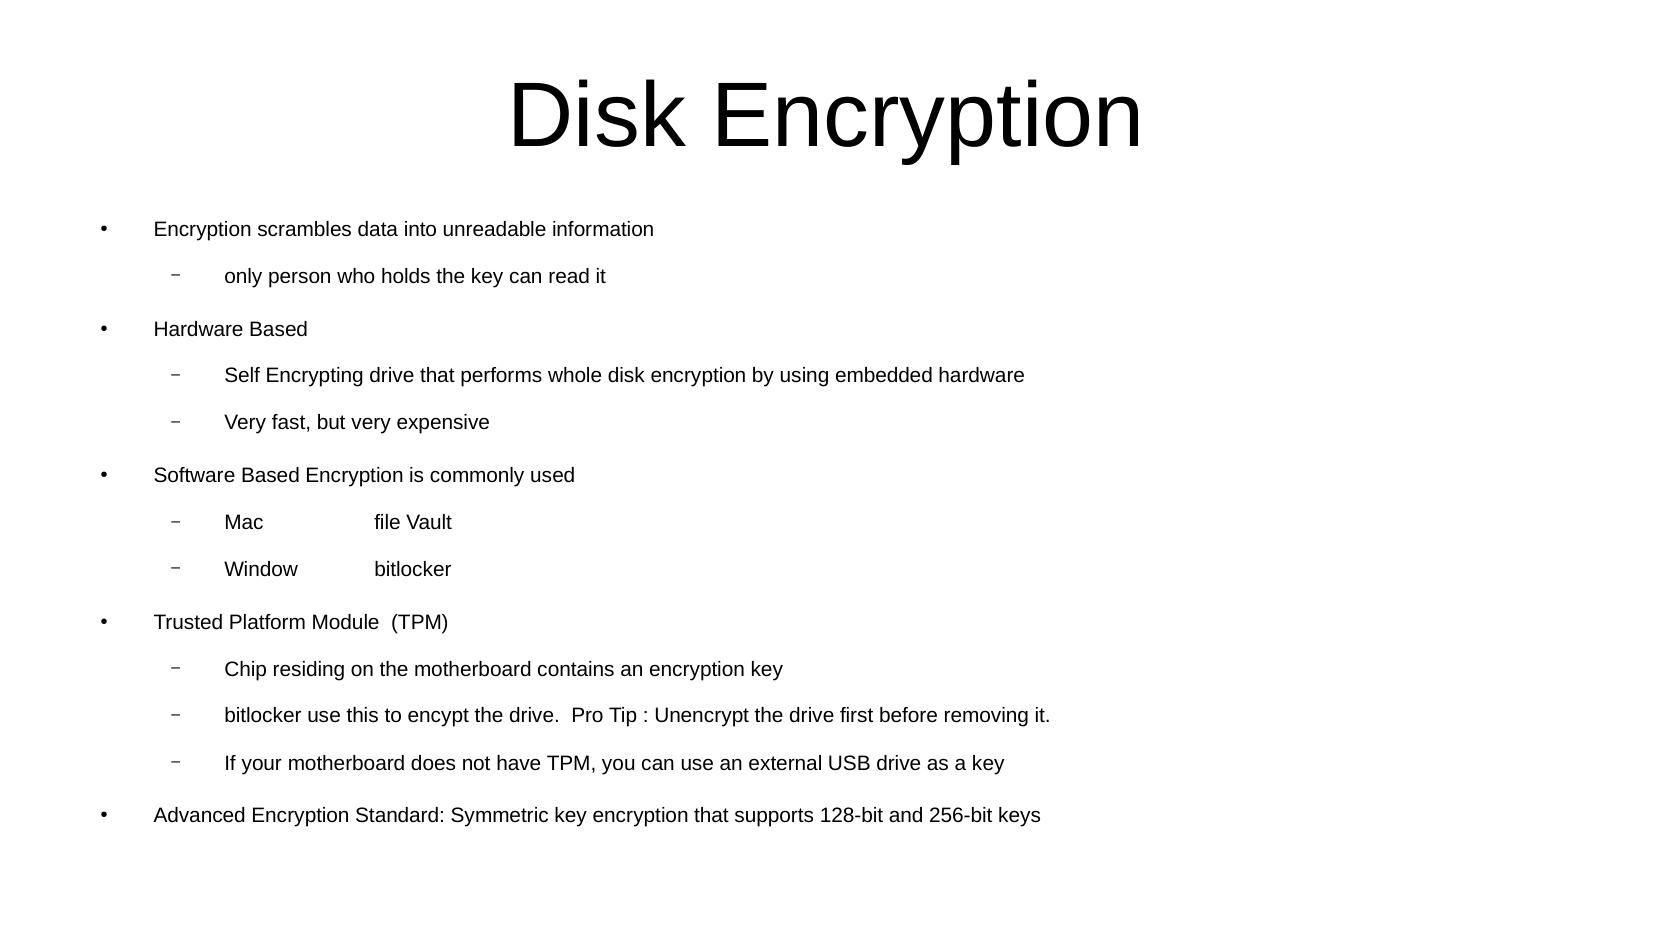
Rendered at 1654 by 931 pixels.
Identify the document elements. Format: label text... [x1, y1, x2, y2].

list Encryption scrambles data into unreadable information only person who holds the key can read it Hardware Based Self Encrypting drive that performs whole disk encryption by using embedded hardware Very fast, but very expensive Software Based Encryption is commonly used Mac file Vault Window bitlocker Trusted Platform Module (TPM) Chip residing on the motherboard contains an encryption key bitlocker use this to encypt the drive. Pro Tip : Unencrypt the drive first before removing it. If your motherboard does not have TPM, you can use an external USB drive as a key Advanced Encryption Standard: Symmetric key encryption that supports 128-bit and 256-bit keys [82, 217, 1621, 916]
title Disk Encryption [82, 37, 1571, 193]
